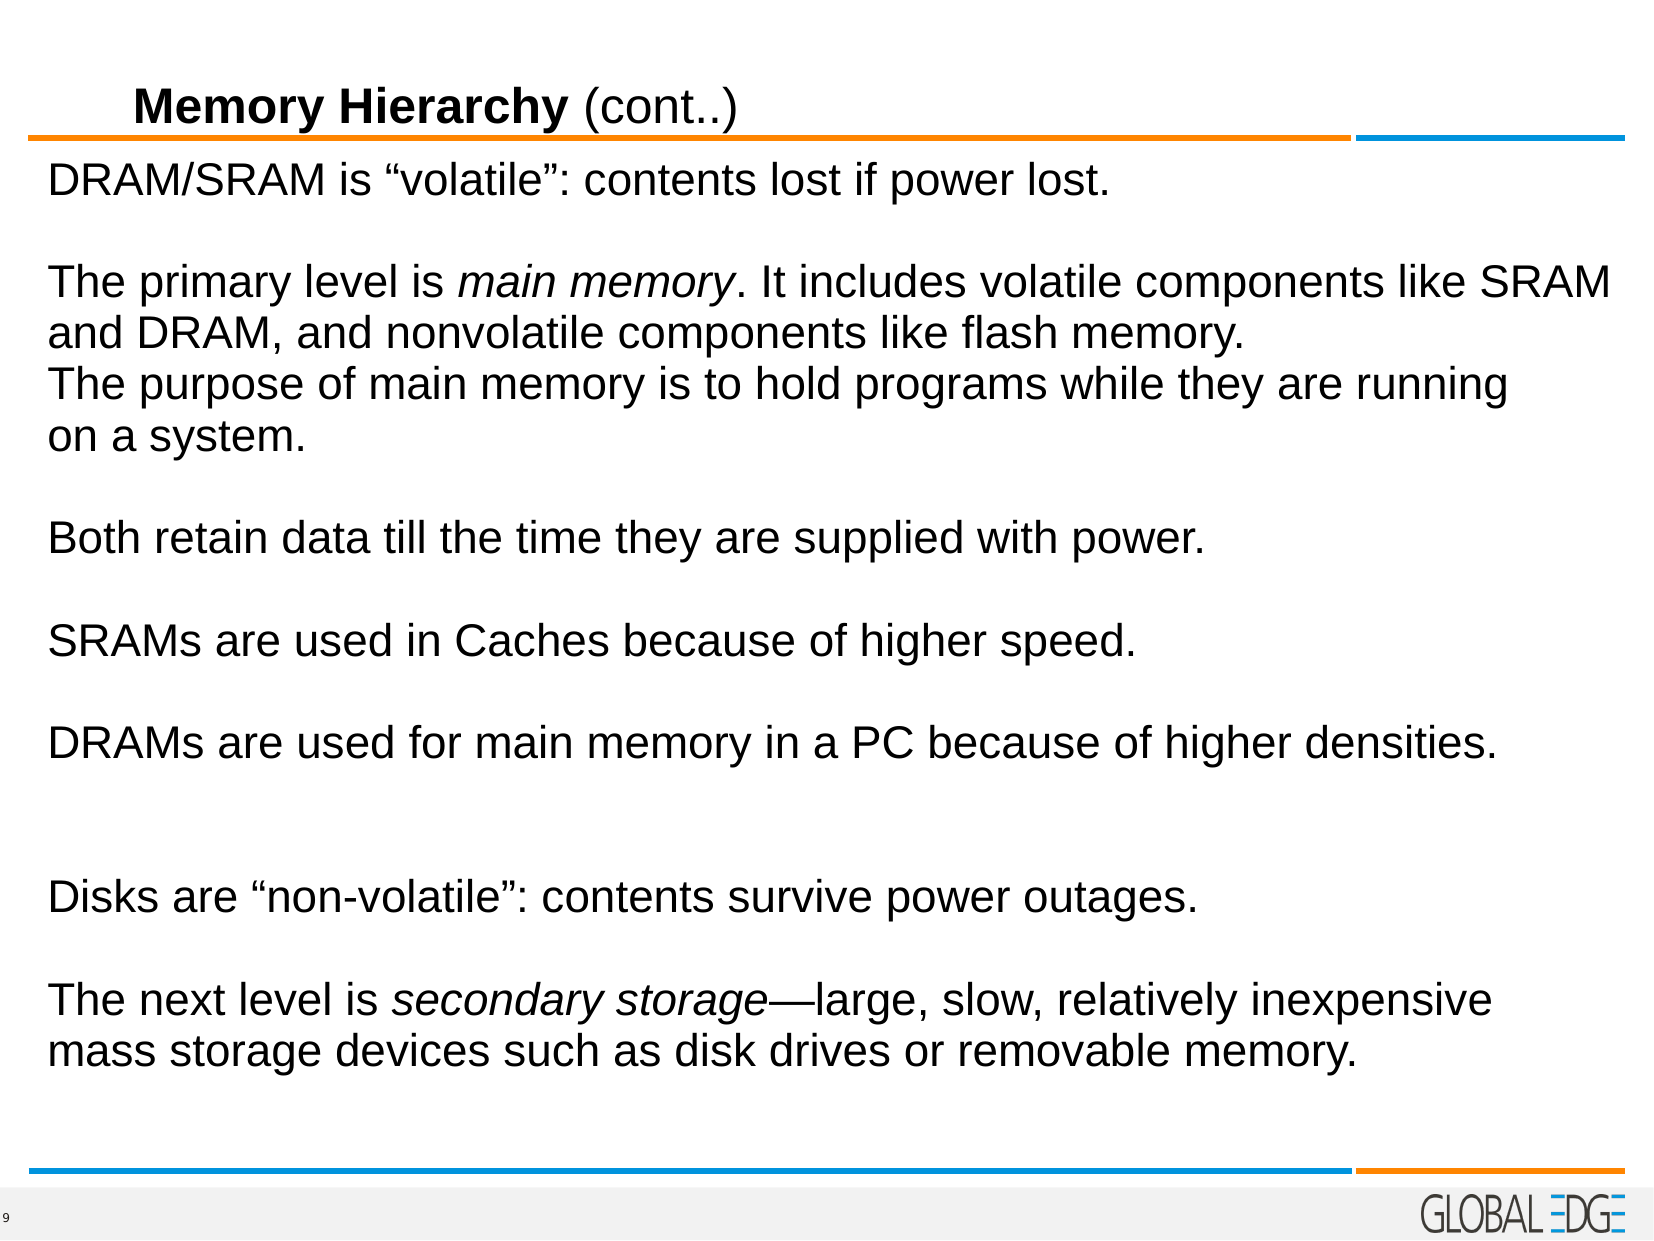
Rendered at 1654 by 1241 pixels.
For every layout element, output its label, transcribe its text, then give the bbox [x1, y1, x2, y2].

text_box DRAM/SRAM is “volatile”: contents lost if power lost. The primary level is main memory. It includes volatile components like SRAM and DRAM, and nonvolatile components like flash memory. The purpose of main memory is to hold programs while they are running on a system. Both retain data till the time they are supplied with power. SRAMs are used in Caches because of higher speed. DRAMs are used for main memory in a PC because of higher densities. Disks are “non-volatile”: contents survive power outages. The next level is secondary storage—large, slow, relatively inexpensive mass storage devices such as disk drives or removable memory. [47, 153, 1613, 1077]
text_box [0, 1187, 1654, 1241]
picture [1421, 1194, 1625, 1233]
text_box Memory Hierarchy (cont..) [118, 70, 755, 142]
text_box 9 [2, 1210, 11, 1226]
